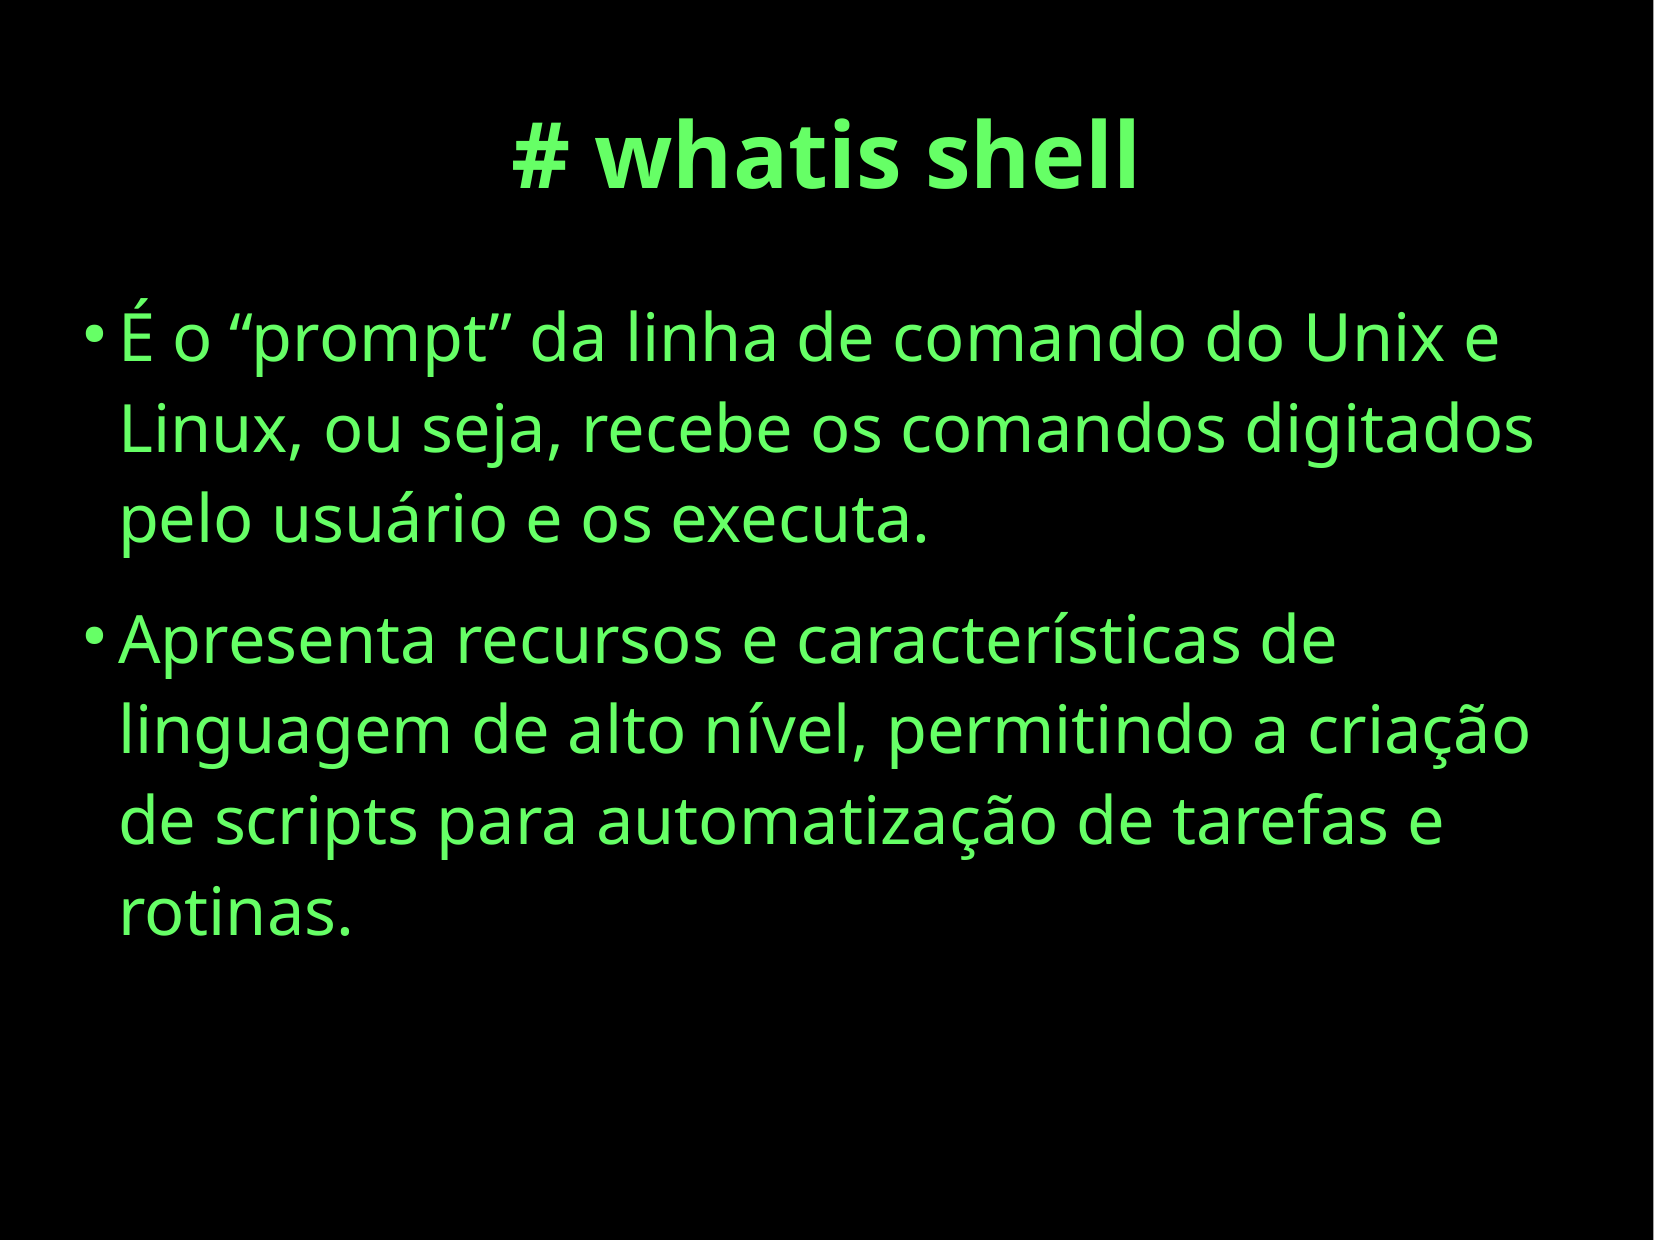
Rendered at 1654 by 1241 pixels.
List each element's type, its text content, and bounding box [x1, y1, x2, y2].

title # whatis shell [82, 49, 1571, 257]
list É o “prompt” da linha de comando do Unix e Linux, ou seja, recebe os comandos digitados pelo usuário e os executa. Apresenta recursos e características de linguagem de alto nível, permitindo a criação de scripts para automatização de tarefas e rotinas. [82, 290, 1571, 1010]
